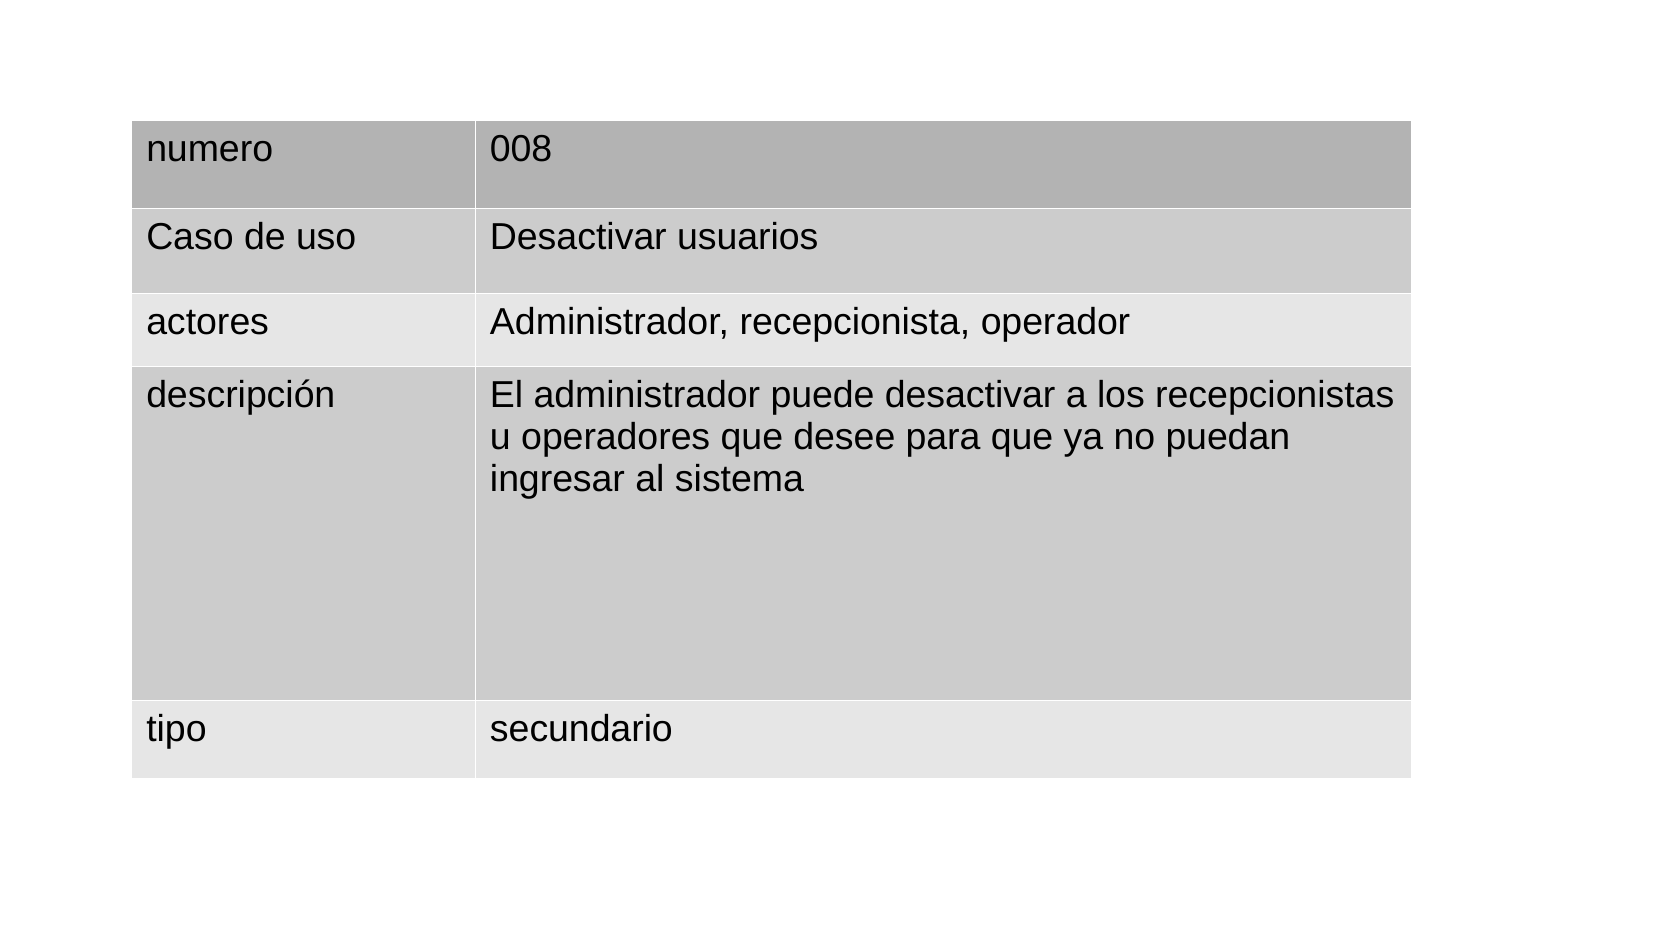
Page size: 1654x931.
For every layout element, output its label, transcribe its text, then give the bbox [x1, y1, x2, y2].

table_cell tipo [132, 701, 475, 778]
table_cell actores [132, 294, 475, 366]
table_cell Caso de uso [132, 209, 475, 293]
table_cell Desactivar usuarios [476, 209, 1411, 293]
table_header numero [132, 121, 475, 208]
table_cell El administrador puede desactivar a los recepcionistas u operadores que desee para que ya no puedan ingresar al sistema [476, 367, 1411, 700]
table_cell secundario [476, 701, 1411, 778]
table_cell descripción [132, 367, 475, 700]
table_cell Administrador, recepcionista, operador [476, 294, 1411, 366]
table_header 008 [476, 121, 1411, 208]
